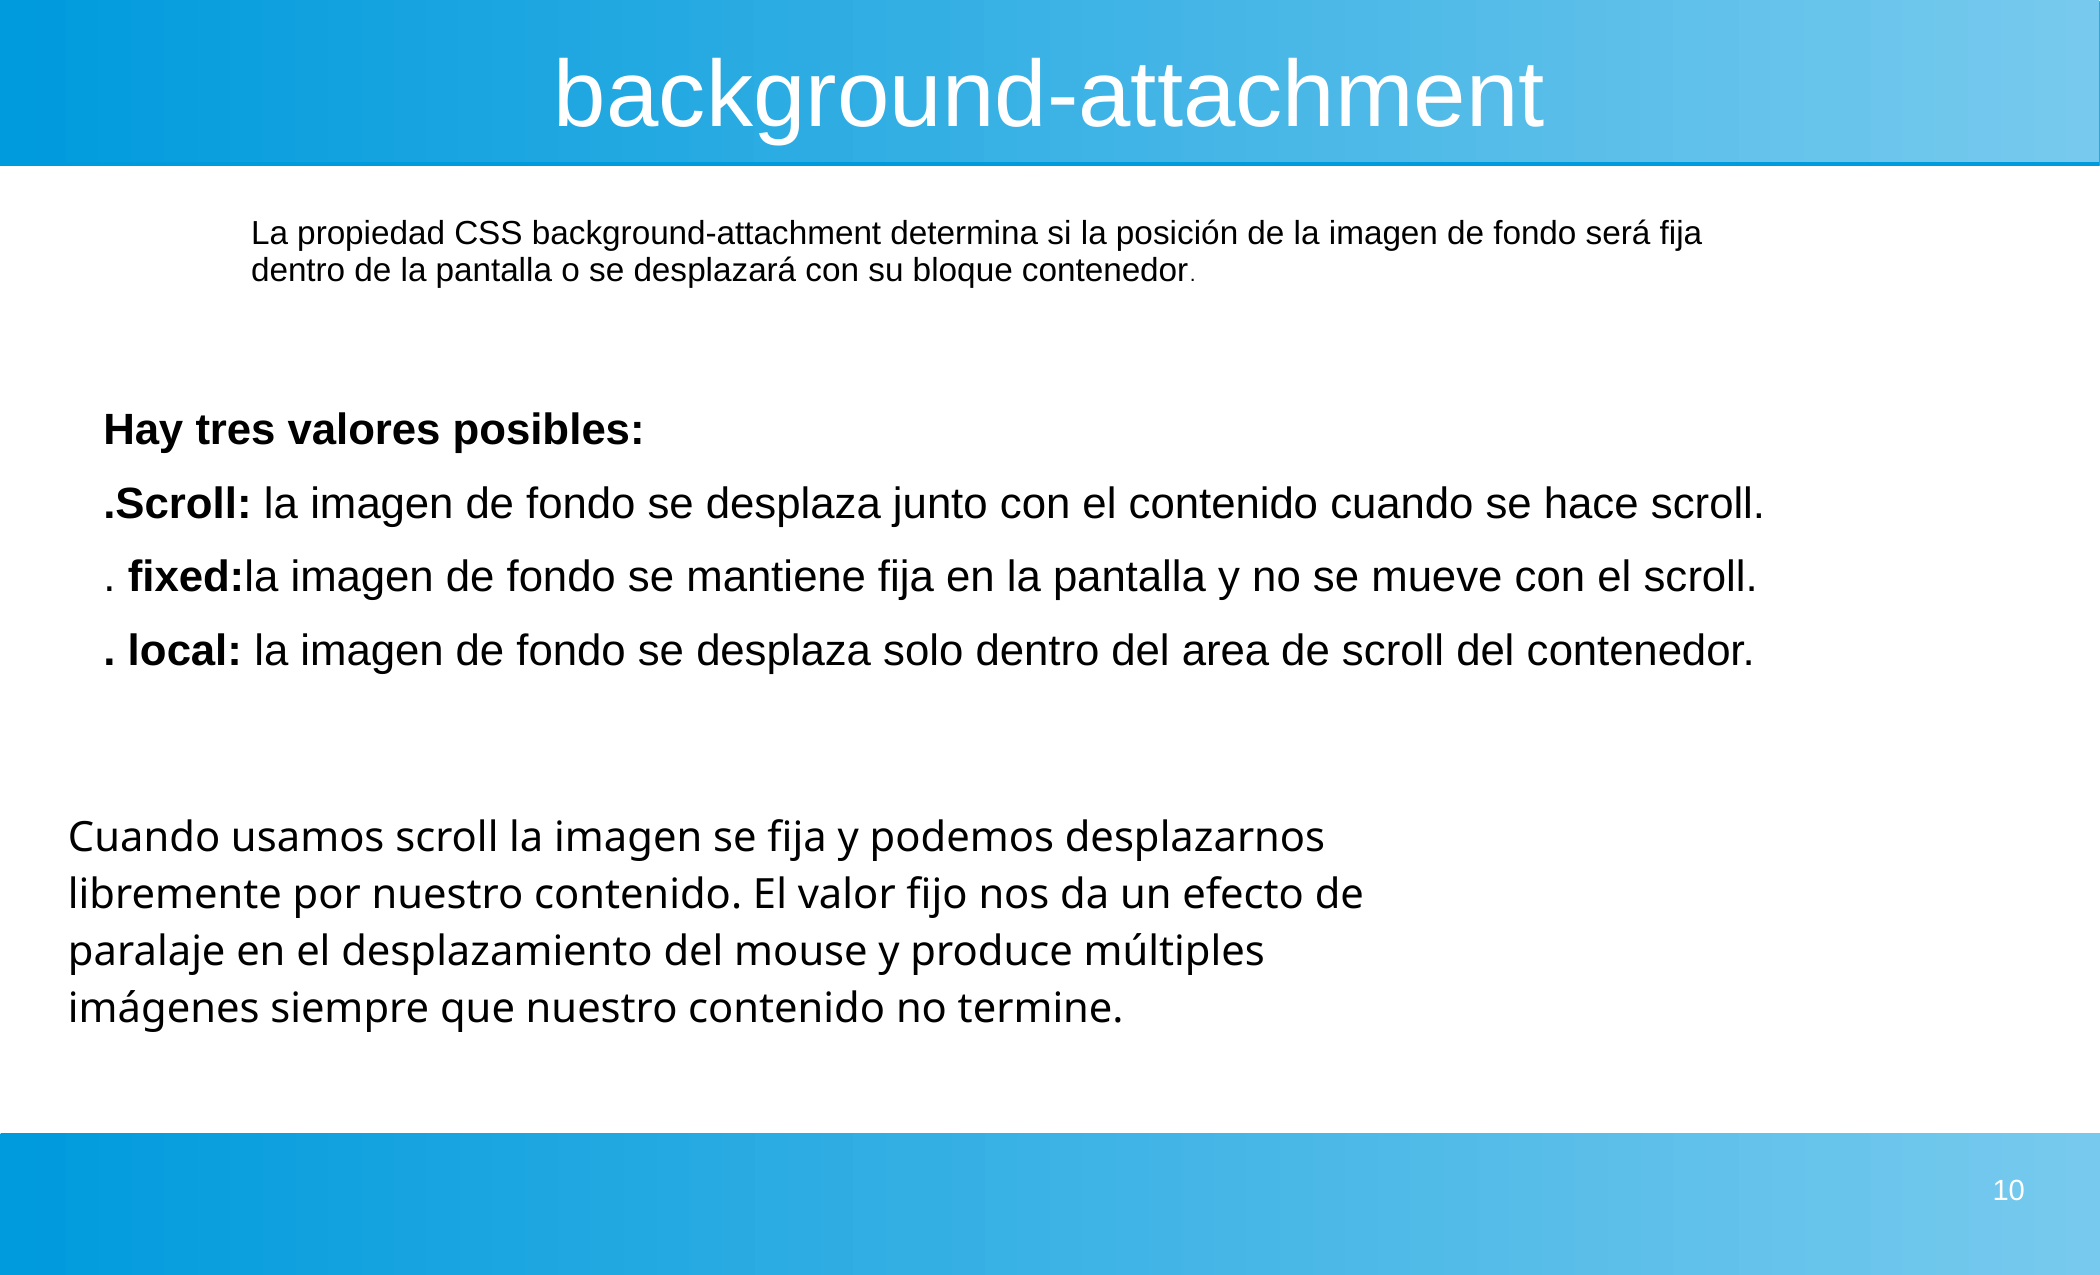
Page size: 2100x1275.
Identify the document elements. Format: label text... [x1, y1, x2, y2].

title background-attachment [74, 40, 2025, 148]
text_box Cuando usamos scroll la imagen se fija y podemos desplazarnos libremente por nuestro contenido. El valor fijo nos da un efecto de paralaje en el desplazamiento del mouse y produce múltiples imágenes siempre que nuestro contenido no termine. [53, 799, 1388, 861]
text_box La propiedad CSS background-attachment determina si la posición de la imagen de fondo será fija dentro de la pantalla o se desplazará con su bloque contenedor. [236, 206, 1767, 245]
text_box Hay tres valores posibles: .Scroll: la imagen de fondo se desplaza junto con el contenido cuando se hace scroll. . fixed:la imagen de fondo se mantiene fija en la pantalla y no se mueve con el scroll. . local: la imagen de fondo se desplaza solo dentro del area de scroll del contenedor. [88, 419, 1831, 709]
